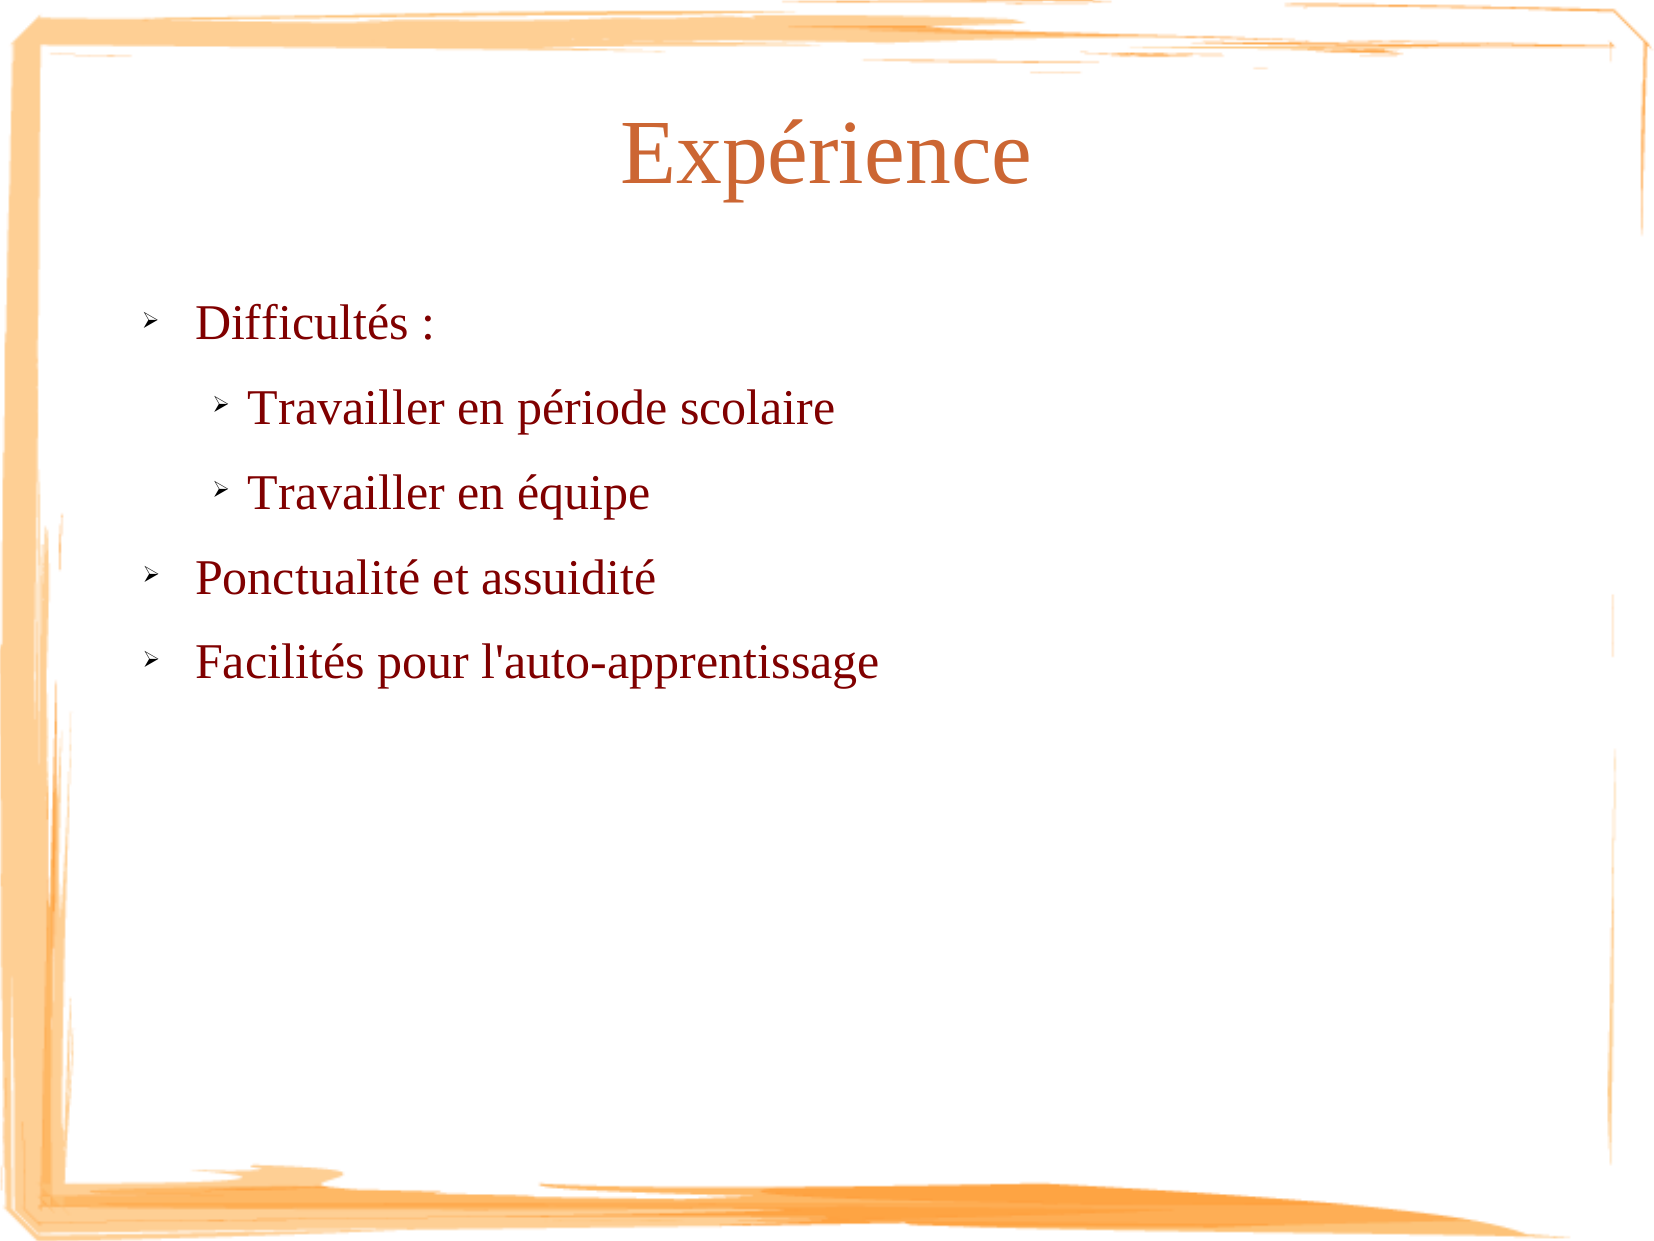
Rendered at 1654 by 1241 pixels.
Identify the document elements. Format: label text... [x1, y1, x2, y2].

picture [0, 0, 1654, 1241]
title Expérience [82, 49, 1571, 257]
list Difficultés : Travailler en période scolaire Travailler en équipe Ponctualité et assuidité Facilités pour l'auto-apprentissage [141, 295, 1595, 1015]
